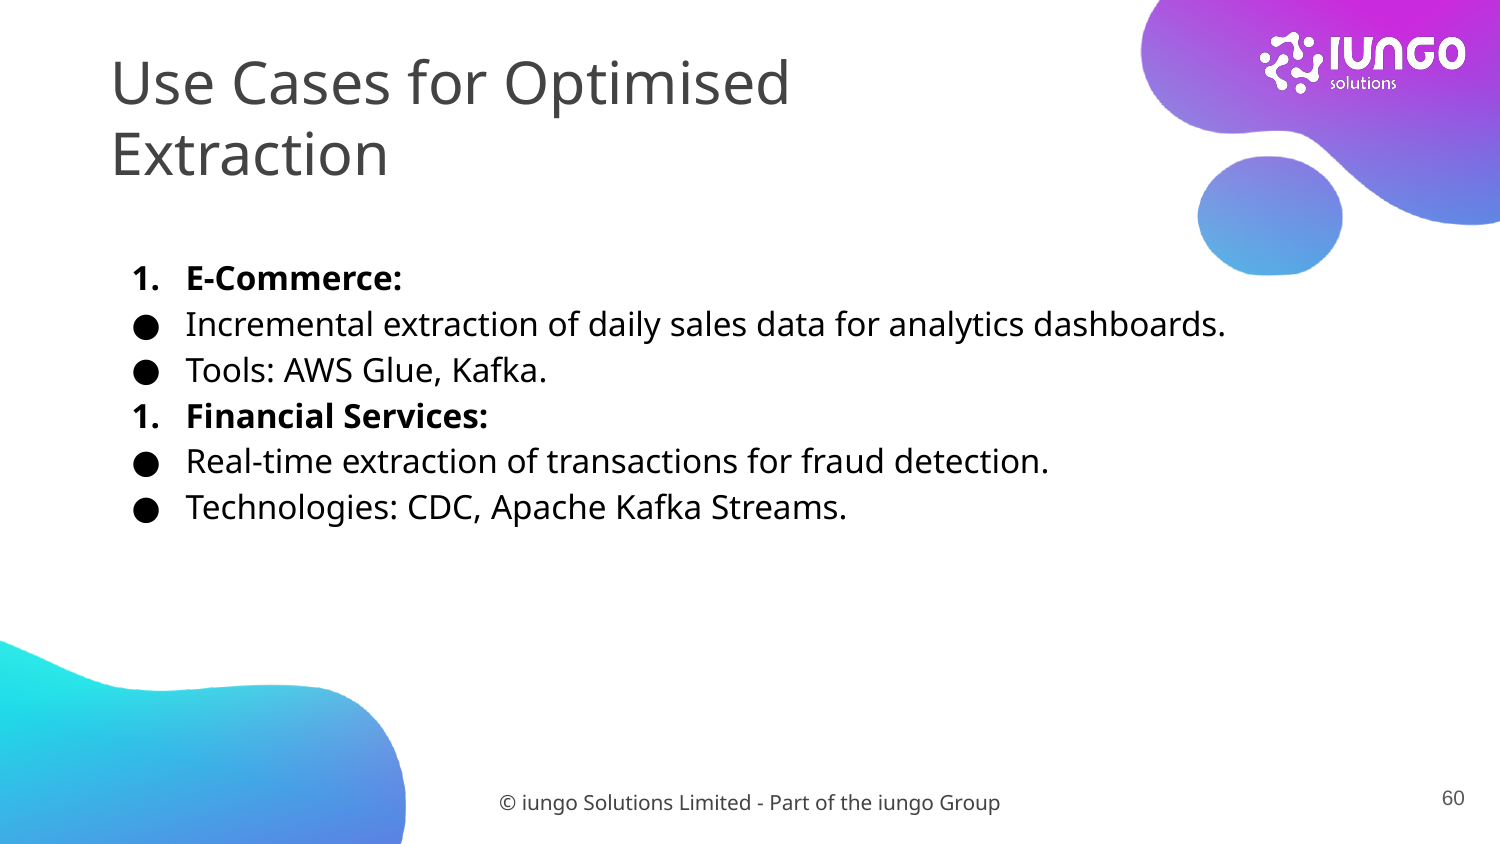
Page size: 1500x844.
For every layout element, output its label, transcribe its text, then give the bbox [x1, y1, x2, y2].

slide_number <number> [1389, 764, 1480, 830]
list E-Commerce: Incremental extraction of daily sales data for analytics dashboards. Tools: AWS Glue, Kafka. Financial Services: Real-time extraction of transactions for fraud detection. Technologies: CDC, Apache Kafka Streams. [95, 236, 1390, 720]
picture [0, 0, 1500, 844]
title Use Cases for Optimised Extraction [95, 30, 1083, 125]
